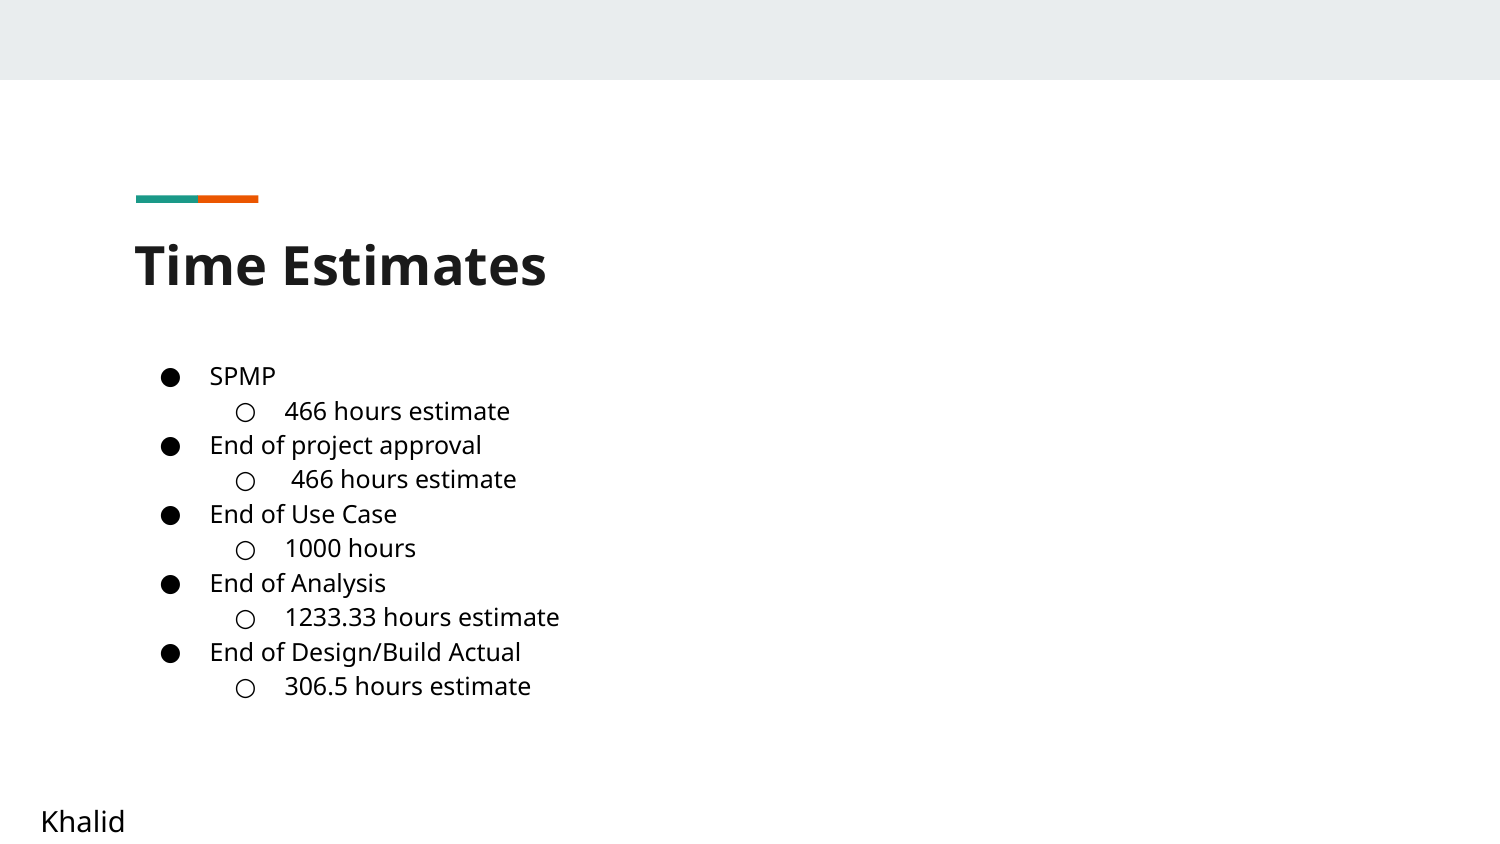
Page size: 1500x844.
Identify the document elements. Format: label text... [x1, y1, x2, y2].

text_box Khalid [25, 788, 182, 821]
title Time Estimates [119, 216, 1381, 305]
list SPMP 466 hours estimate End of project approval 466 hours estimate End of Use Case 1000 hours End of Analysis 1233.33 hours estimate End of Design/Build Actual 306.5 hours estimate [119, 341, 1381, 712]
